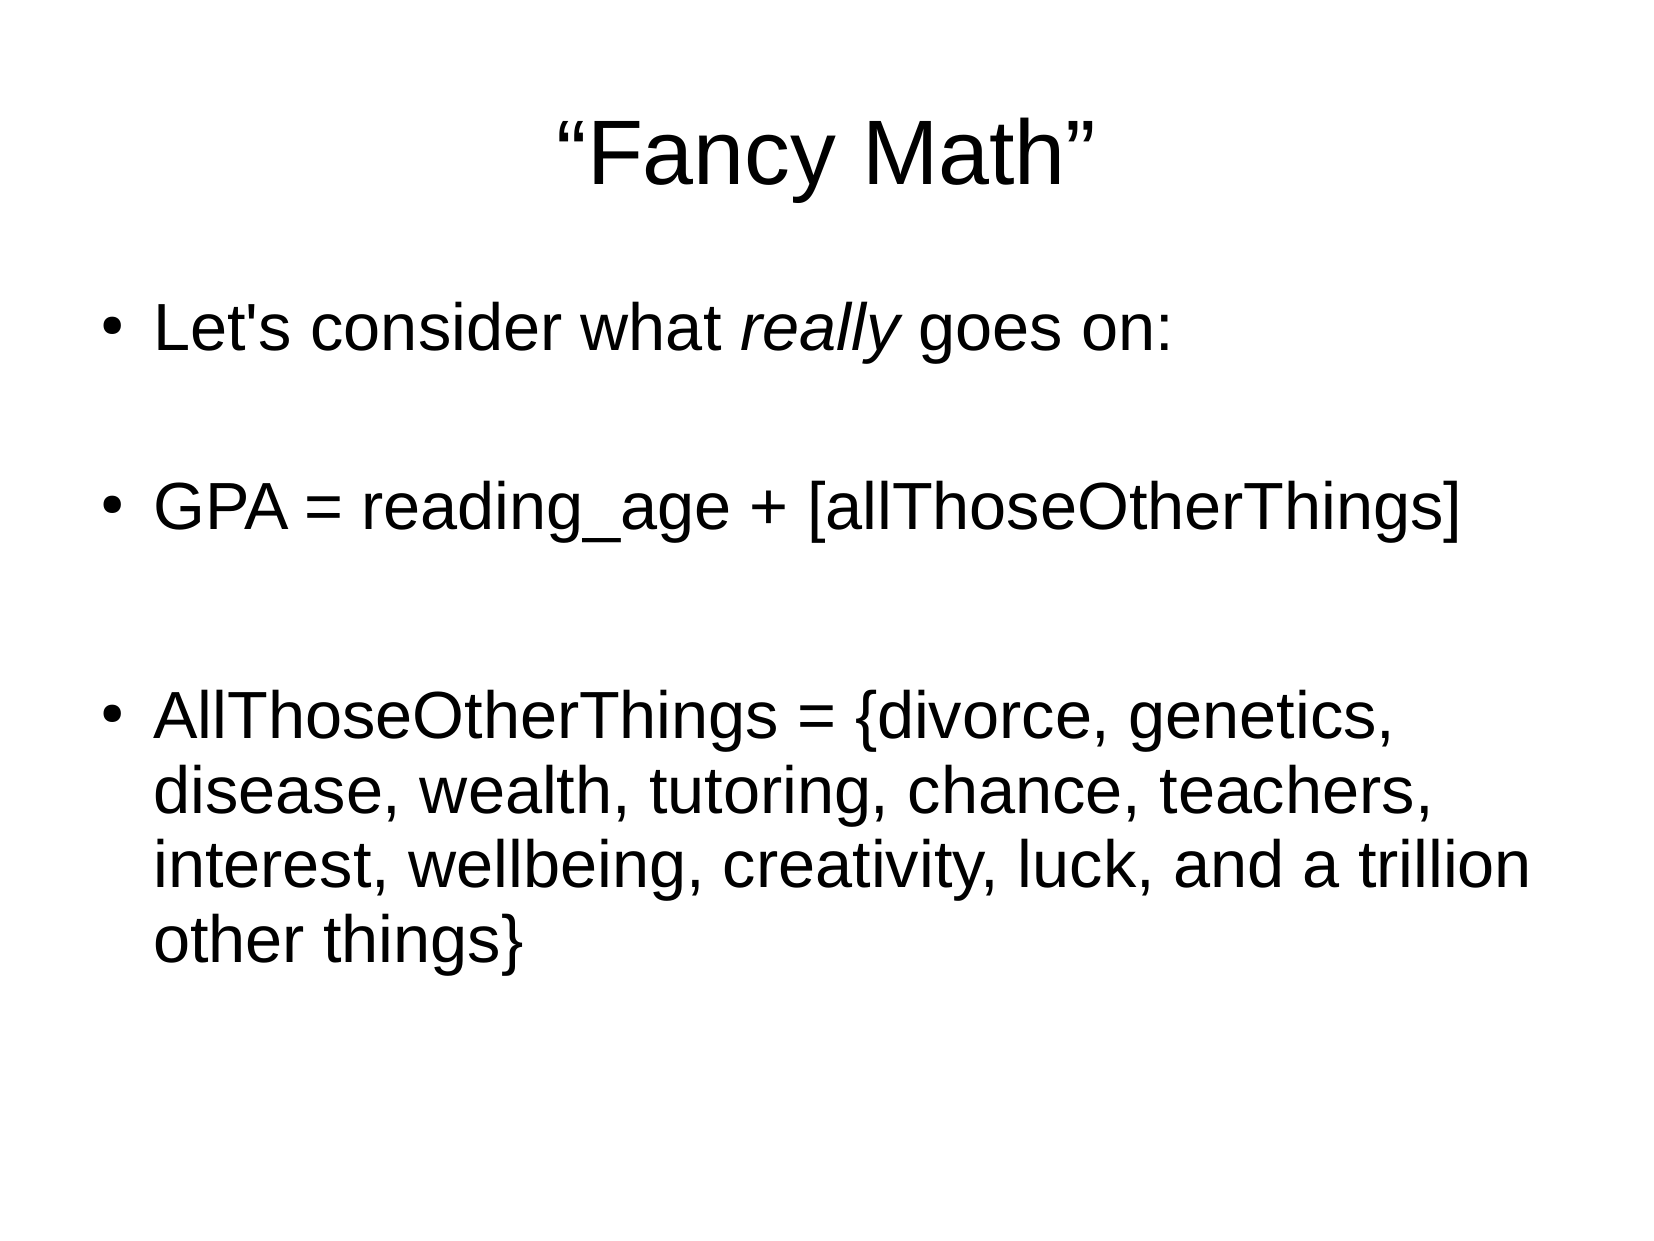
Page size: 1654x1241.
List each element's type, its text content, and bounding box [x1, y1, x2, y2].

list Let's consider what really goes on: GPA = reading_age + [allThoseOtherThings] AllThoseOtherThings = {divorce, genetics, disease, wealth, tutoring, chance, teachers, interest, wellbeing, creativity, luck, and a trillion other things} [82, 290, 1571, 1010]
title “Fancy Math” [82, 49, 1571, 257]
